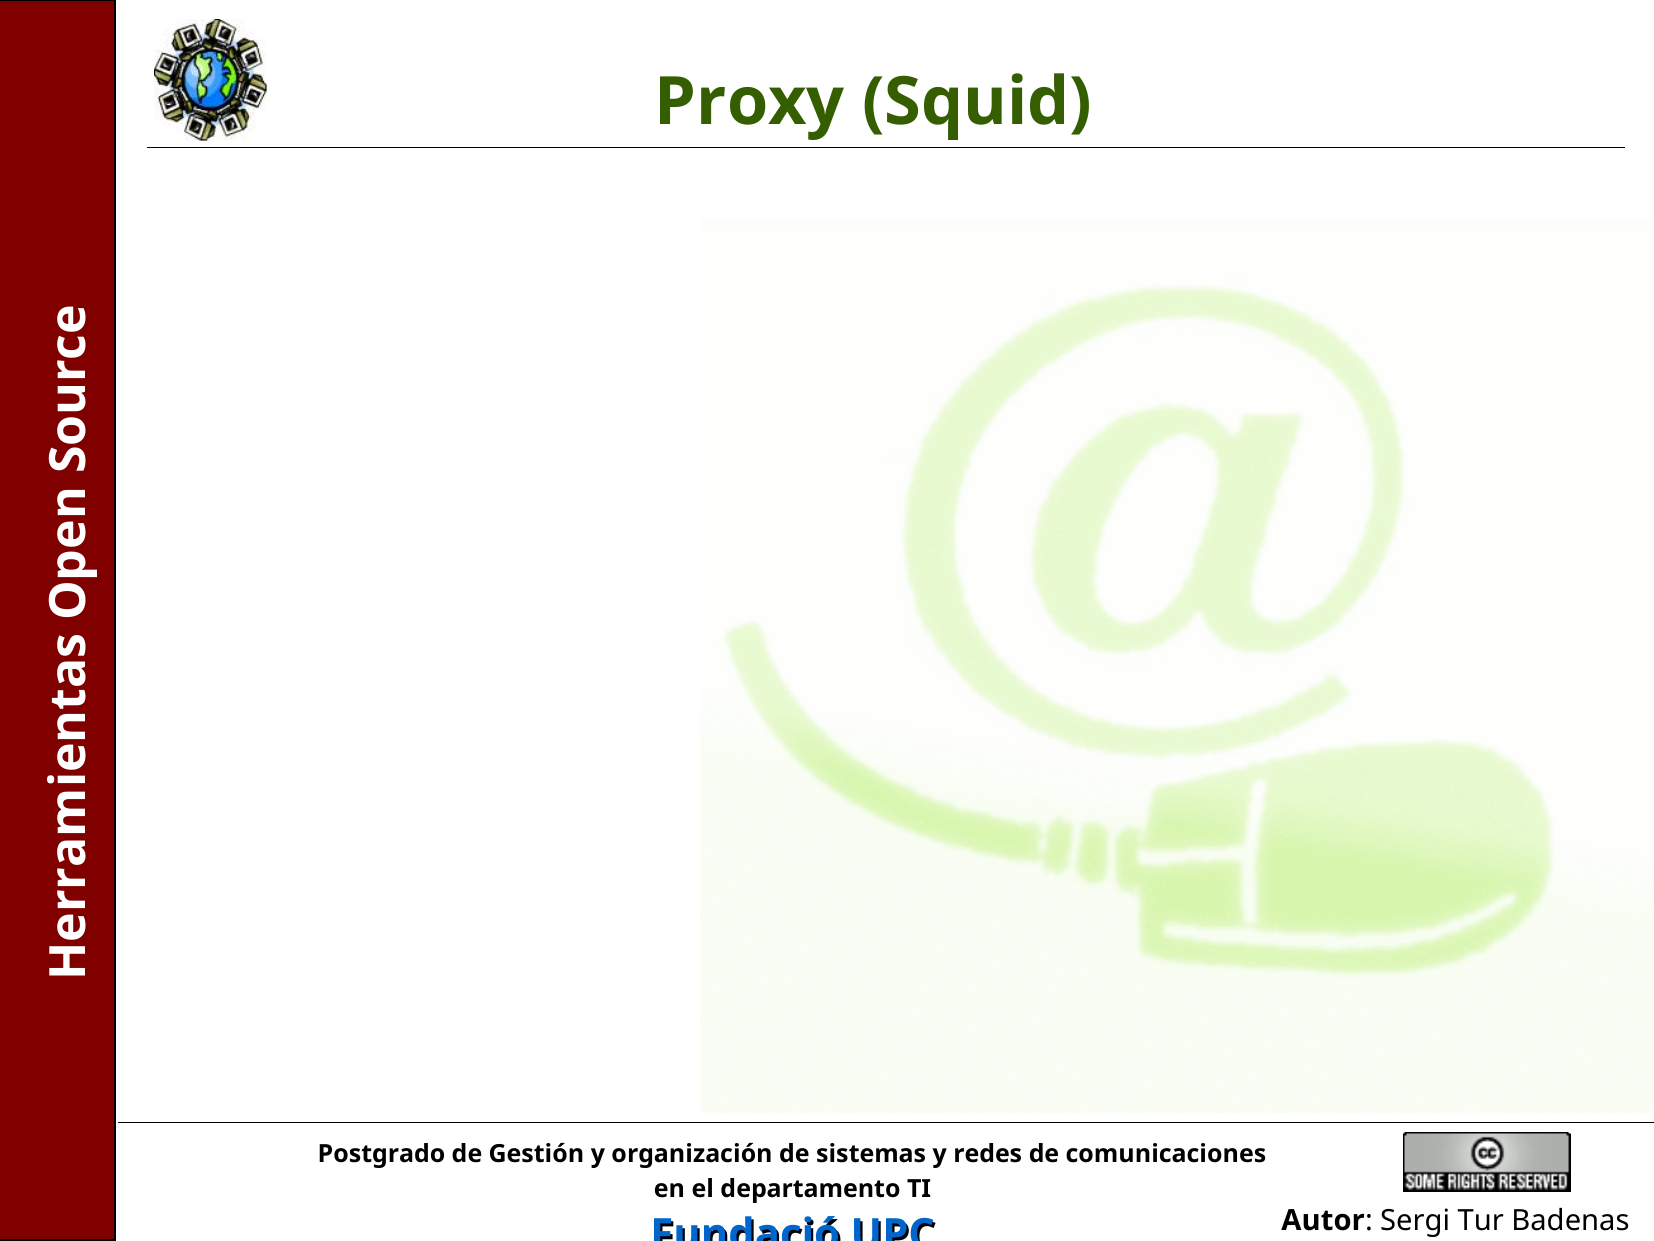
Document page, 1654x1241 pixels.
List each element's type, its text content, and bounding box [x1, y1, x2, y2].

picture [1403, 1132, 1571, 1192]
picture [700, 217, 1654, 1113]
picture [154, 19, 268, 56]
title Proxy (Squid) [129, 56, 1619, 141]
